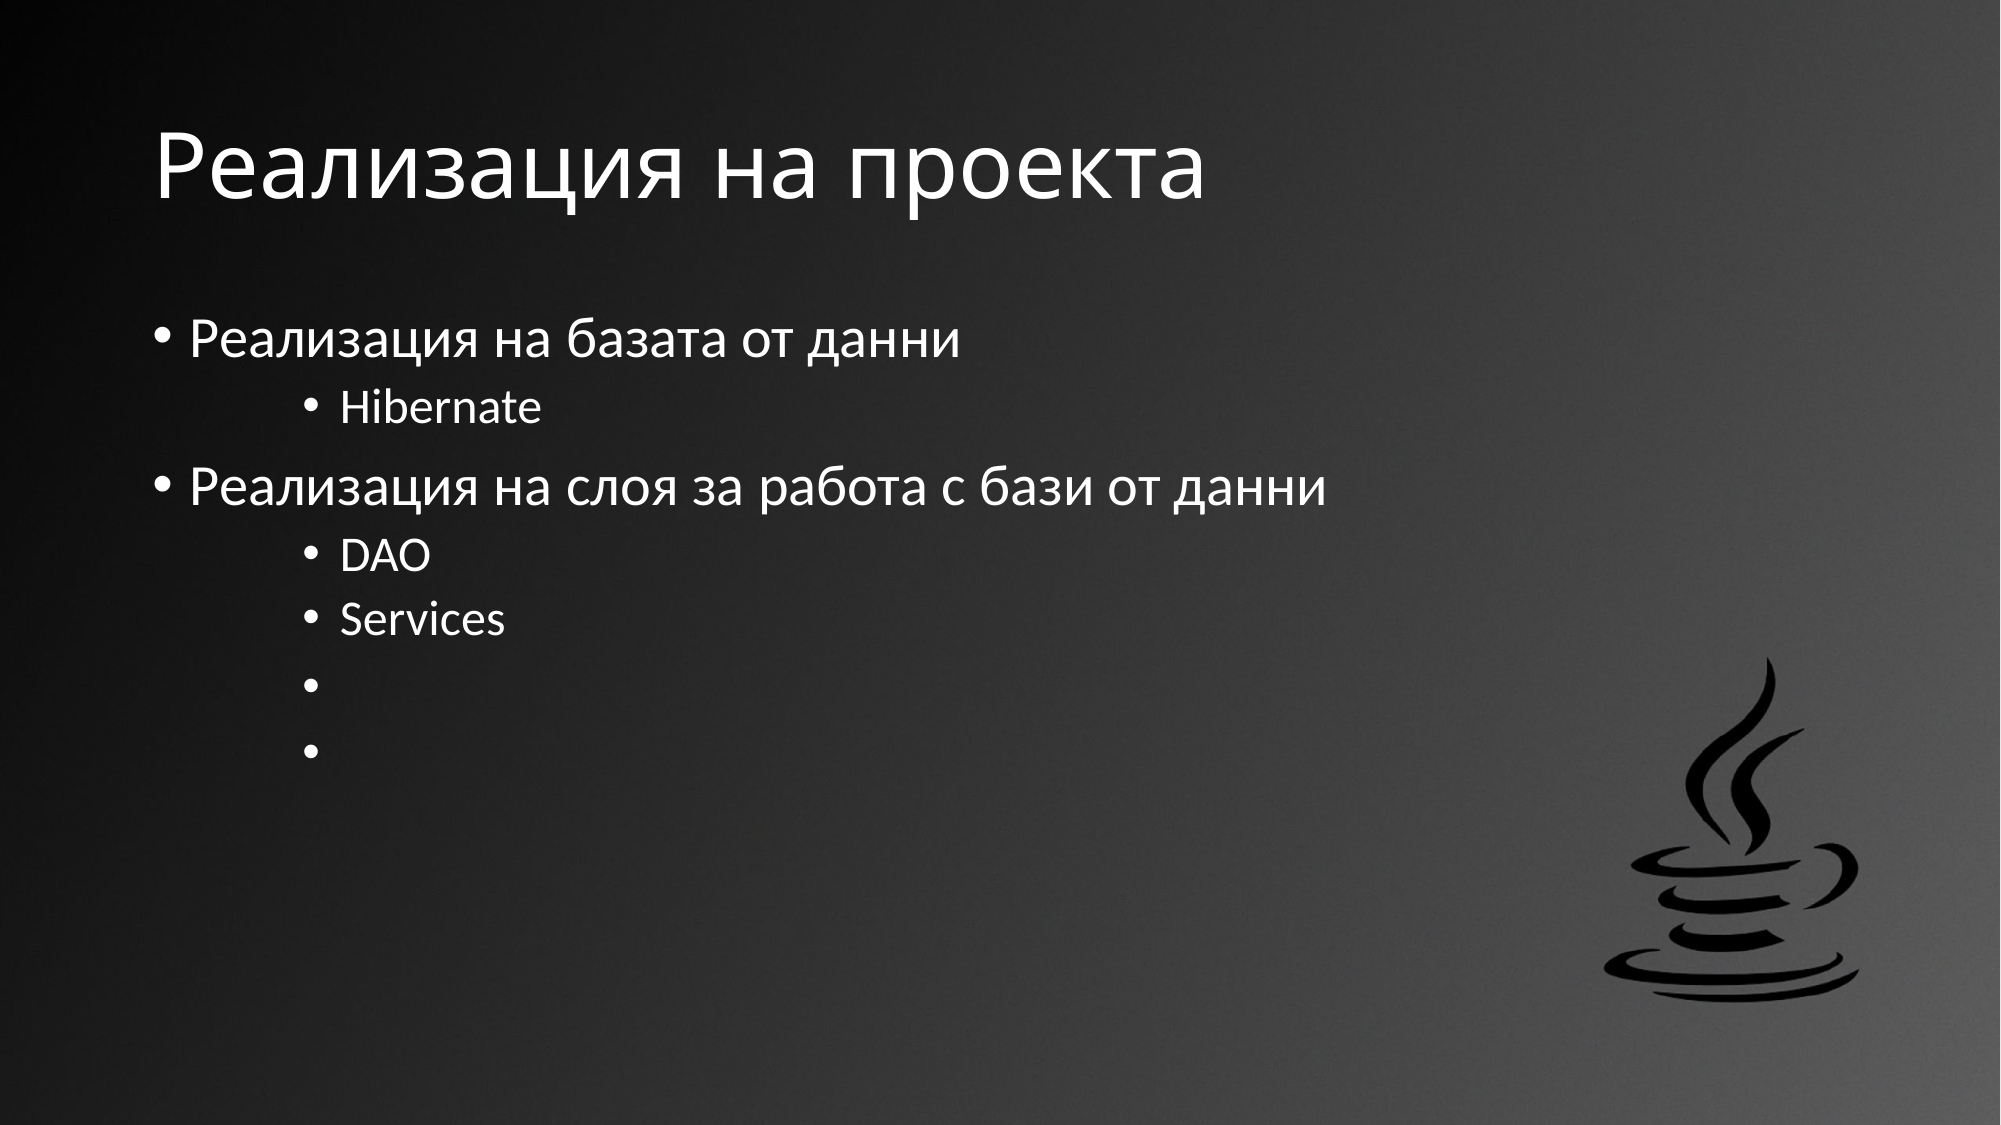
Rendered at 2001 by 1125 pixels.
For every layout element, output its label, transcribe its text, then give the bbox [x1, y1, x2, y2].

title Реализация на проекта [137, 59, 1863, 278]
list Реализация на базата от данни Hibernate Реализация на слоя за работа с бази от данни DAO Services [137, 299, 1863, 1014]
